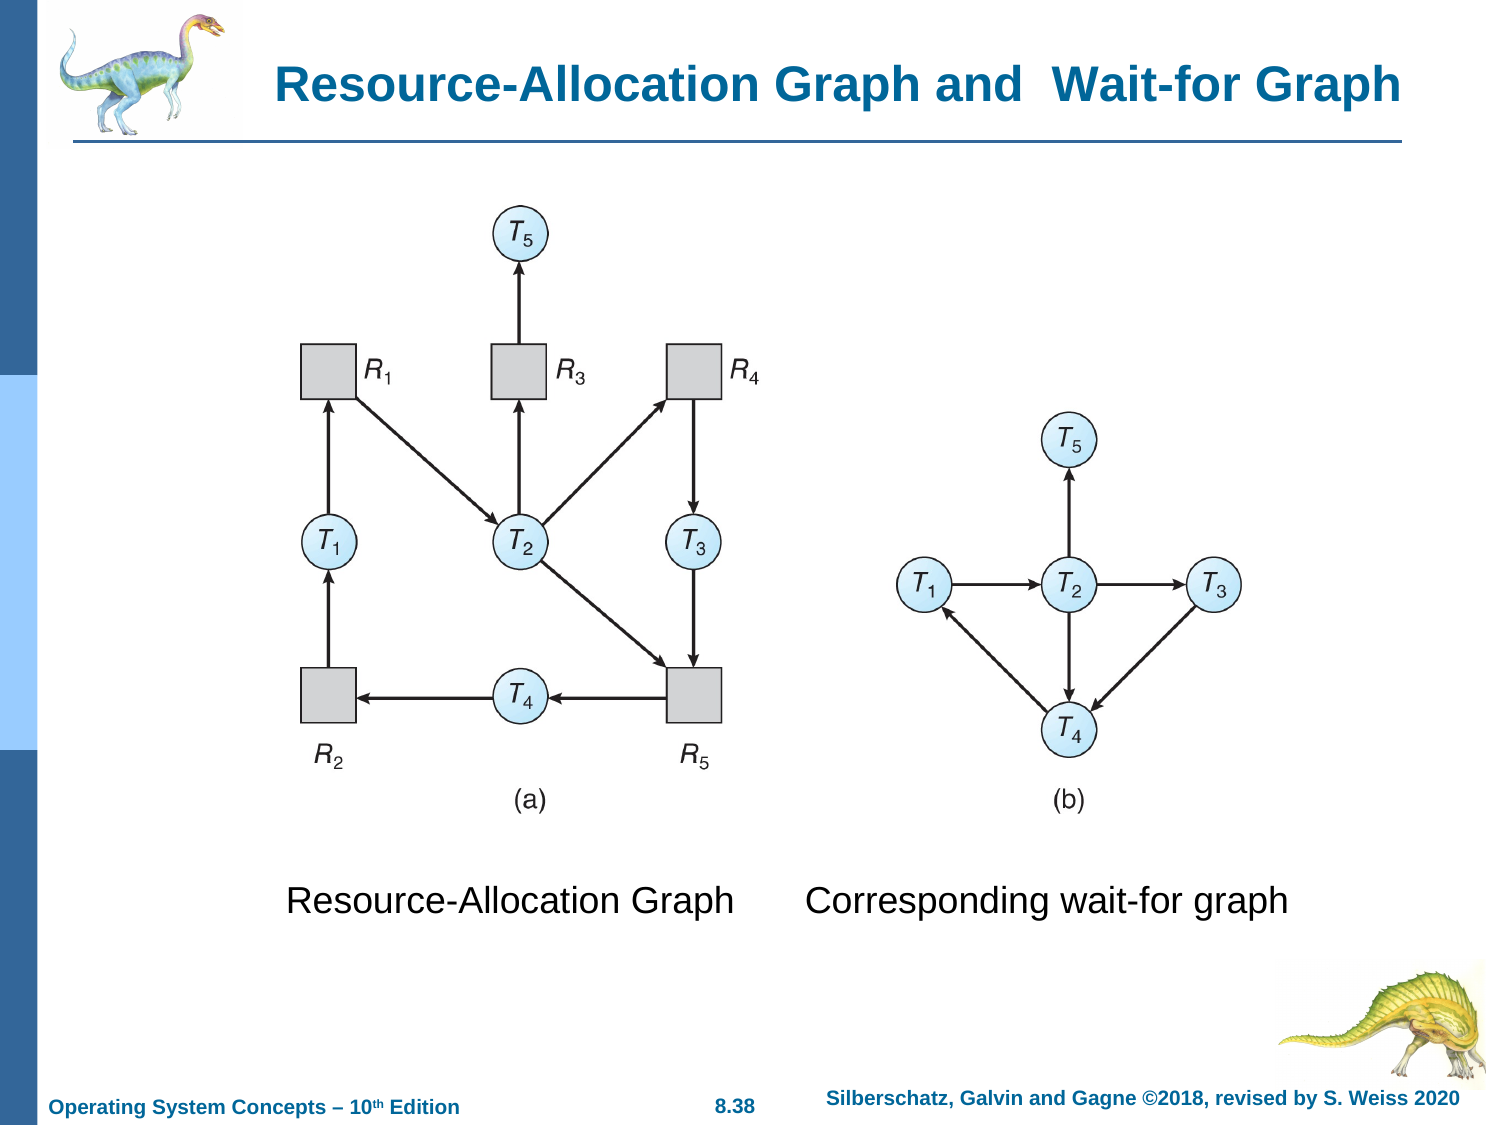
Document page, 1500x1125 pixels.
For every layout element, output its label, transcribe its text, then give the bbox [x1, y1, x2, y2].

picture [46, 0, 243, 149]
text_box Corresponding wait-for graph [789, 868, 1304, 929]
picture [300, 205, 1242, 814]
text_box Resource-Allocation Graph [271, 868, 750, 929]
title Resource-Allocation Graph and Wait-for Graph [202, 43, 1475, 119]
picture [1275, 959, 1486, 1095]
